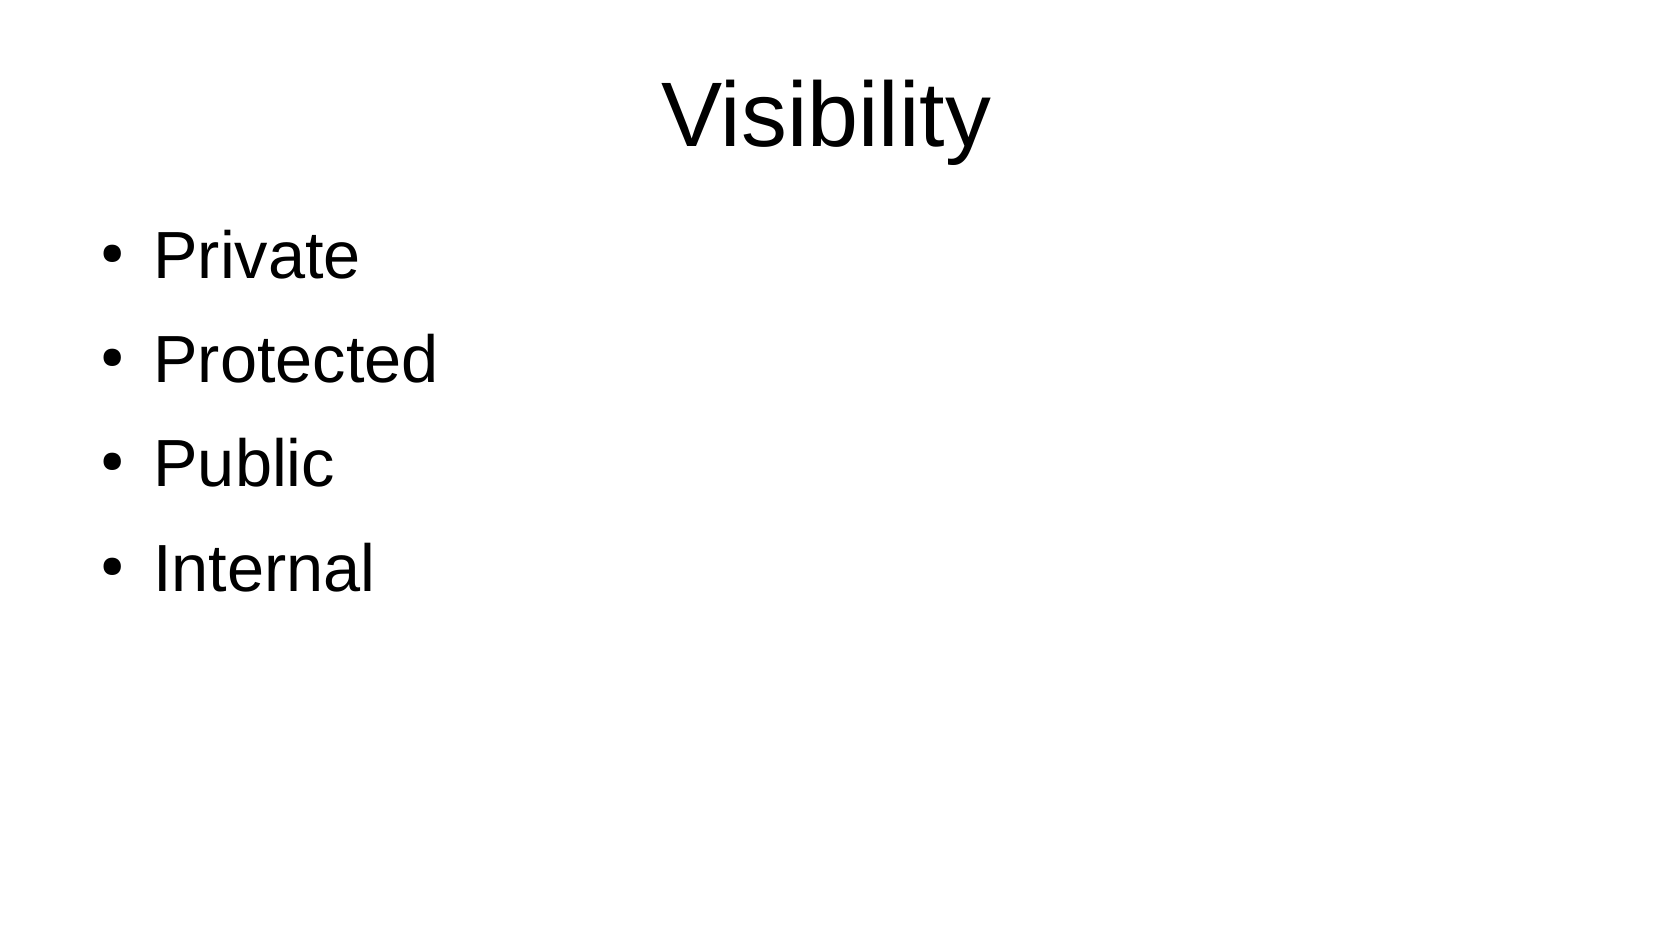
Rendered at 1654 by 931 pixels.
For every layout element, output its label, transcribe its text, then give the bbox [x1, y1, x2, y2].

list Private Protected Public Internal [82, 217, 1571, 758]
title Visibility [82, 37, 1571, 193]
